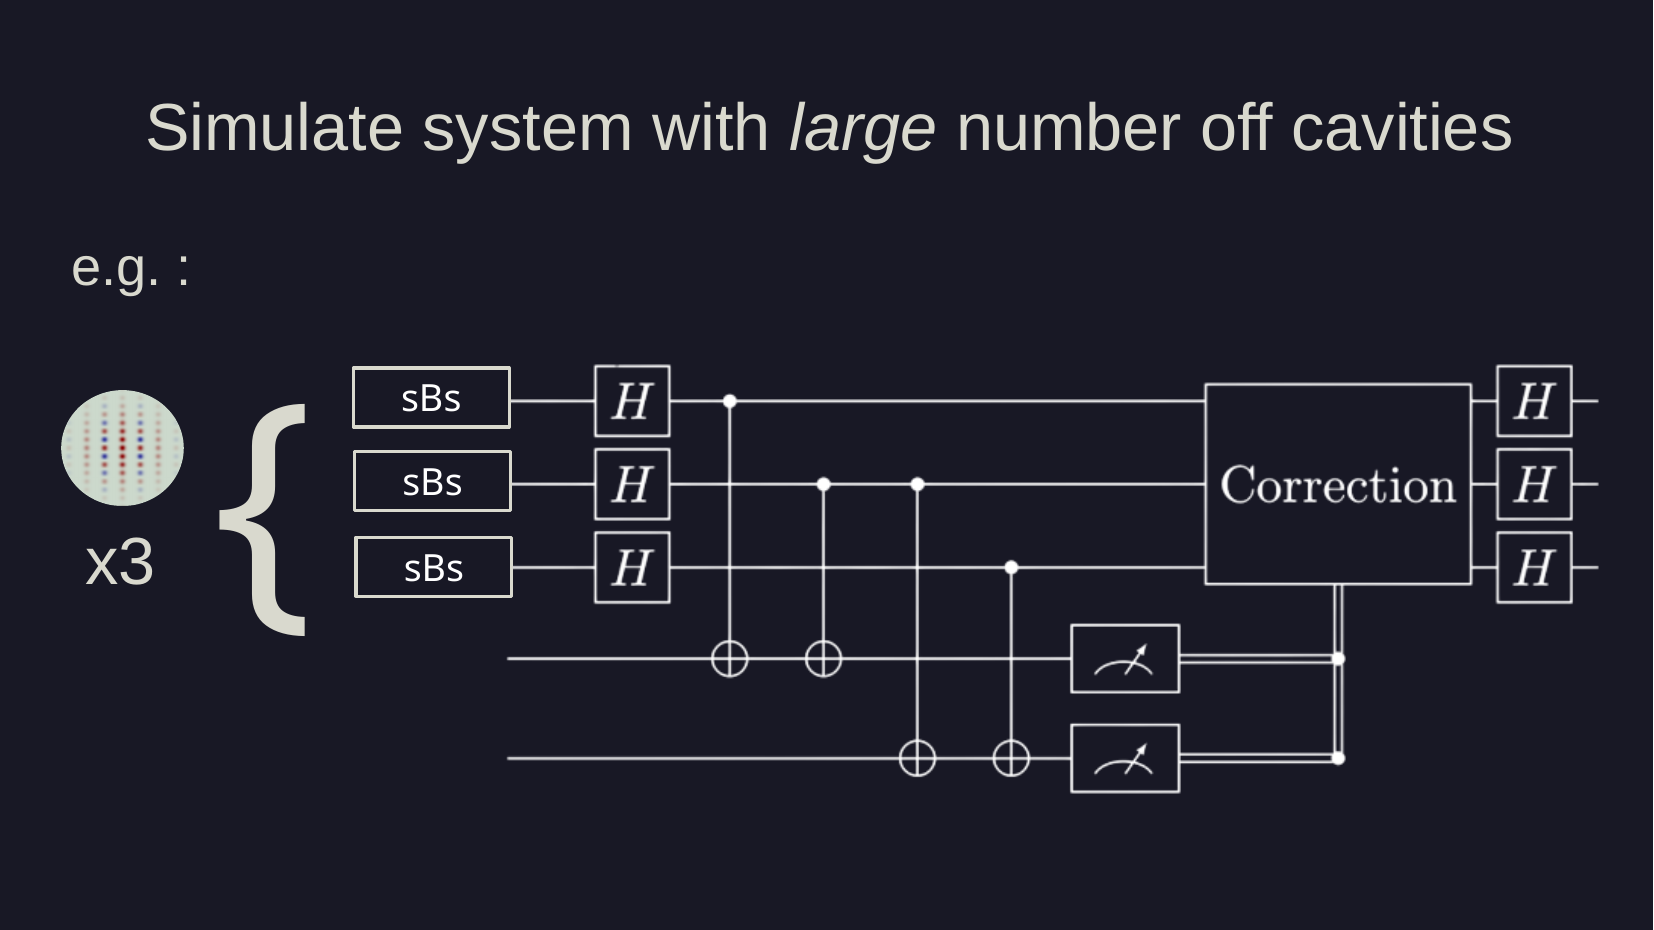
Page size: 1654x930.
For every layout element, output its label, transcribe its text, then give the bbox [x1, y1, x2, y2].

picture [499, 351, 1620, 812]
text_box x3 [70, 516, 171, 606]
text_box { [198, 303, 361, 660]
text_box e.g. : [56, 229, 348, 319]
text_box Simulate system with large number off cavities [130, 82, 1528, 172]
text_box [61, 390, 184, 507]
text_box sBs [355, 537, 512, 597]
text_box sBs [354, 451, 511, 511]
text_box sBs [353, 367, 510, 428]
